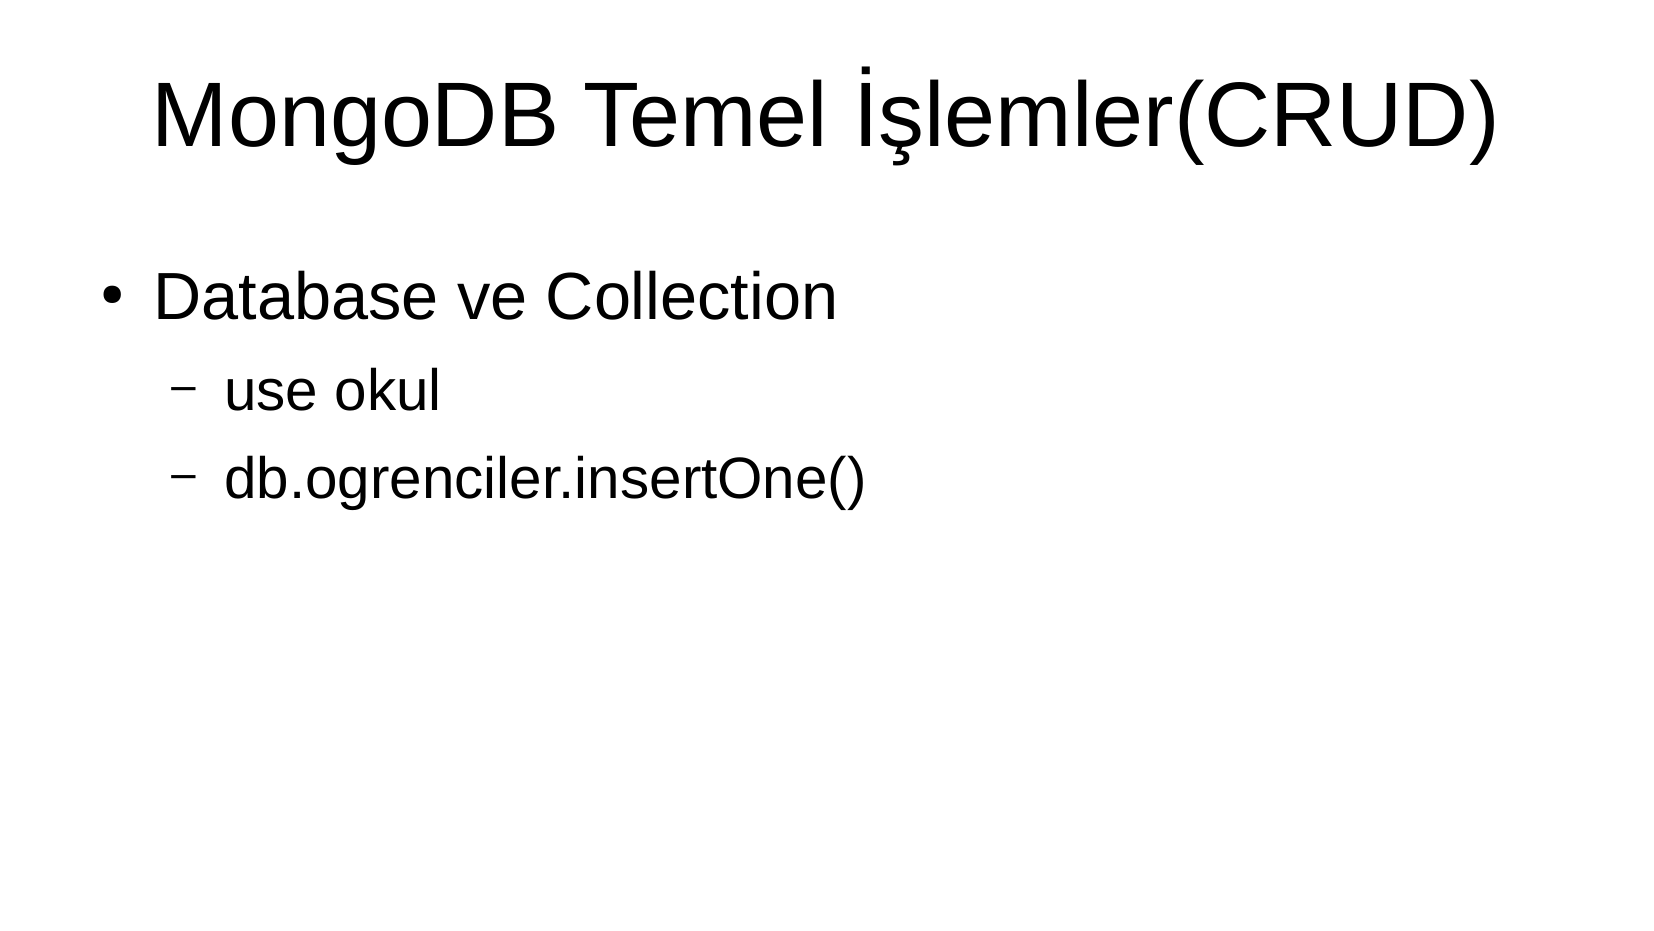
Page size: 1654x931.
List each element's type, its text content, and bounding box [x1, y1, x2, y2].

list Database ve Collection use okul db.ogrenciler.insertOne() [82, 258, 1571, 799]
title MongoDB Temel İşlemler(CRUD) [82, 37, 1571, 193]
